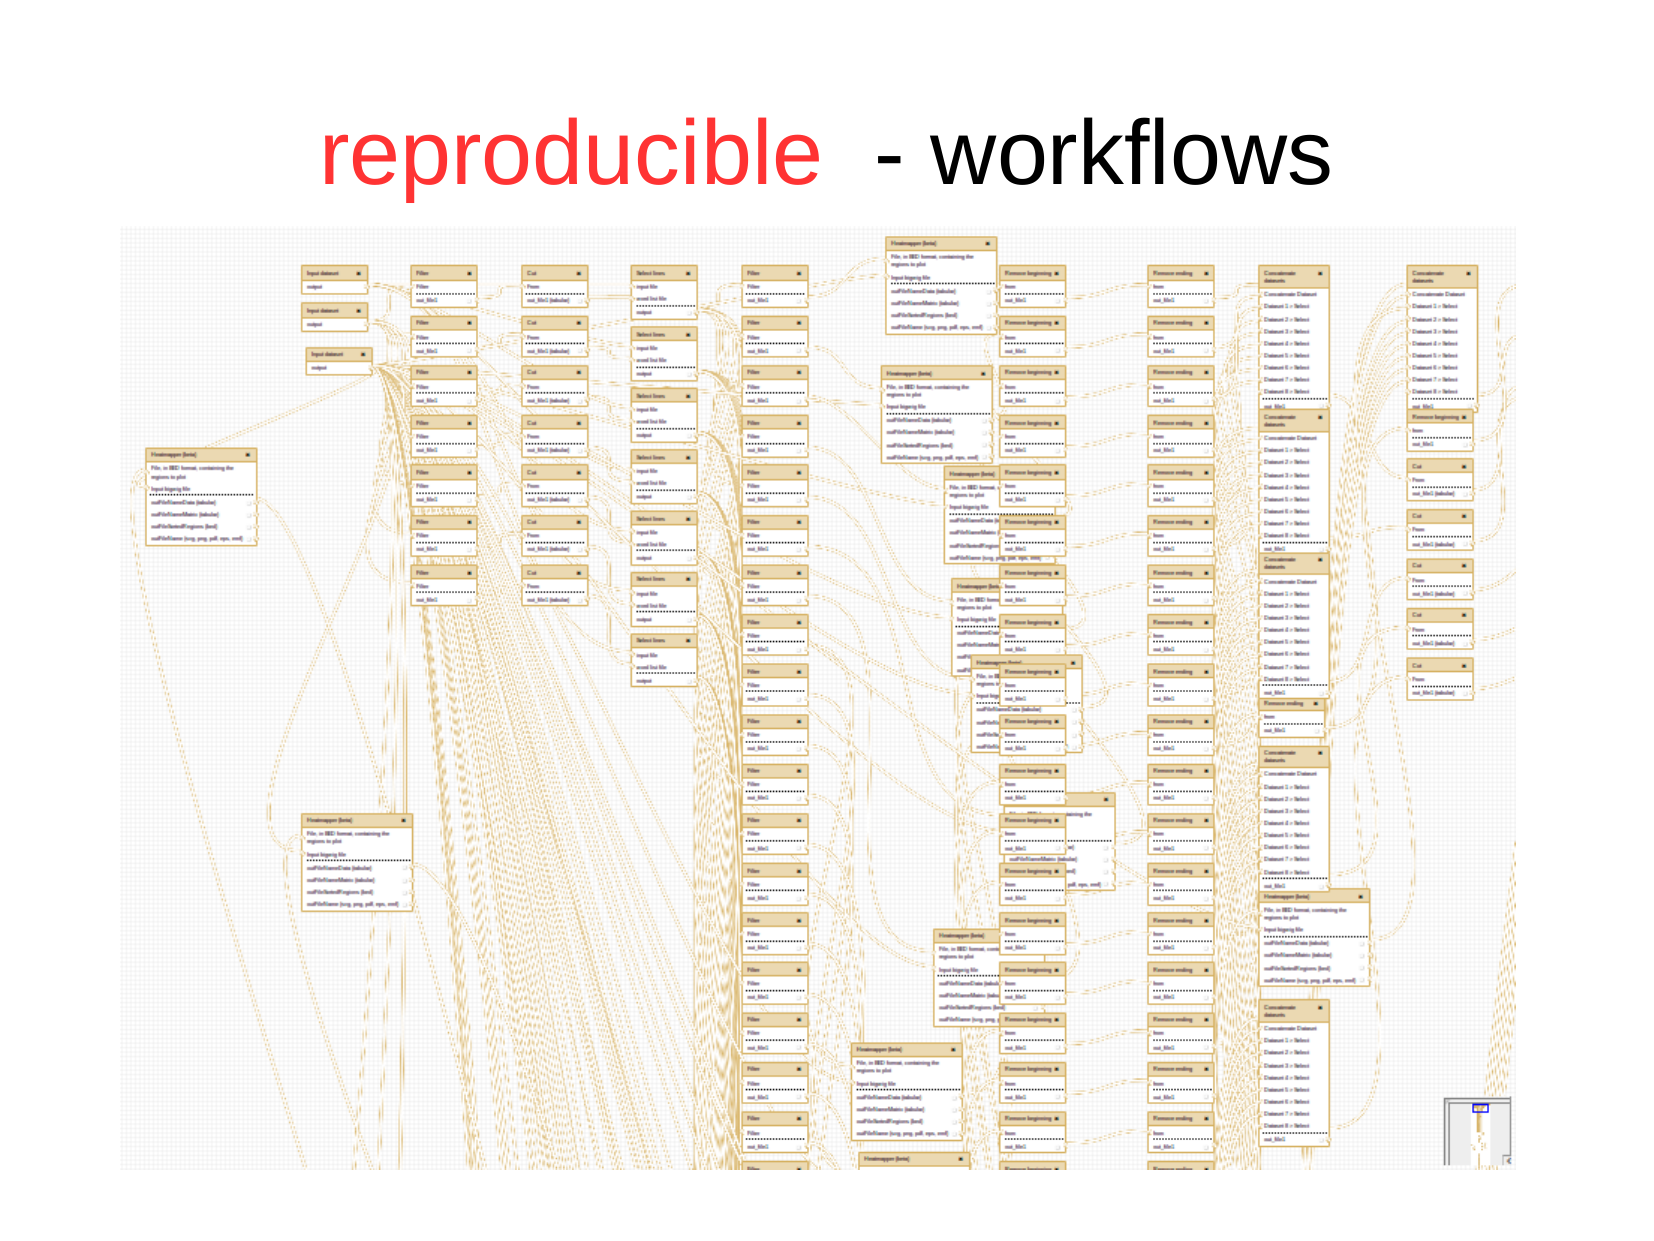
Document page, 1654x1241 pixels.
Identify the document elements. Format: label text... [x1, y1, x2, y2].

picture [120, 226, 1516, 1171]
title reproducible - workflows [82, 49, 1571, 257]
